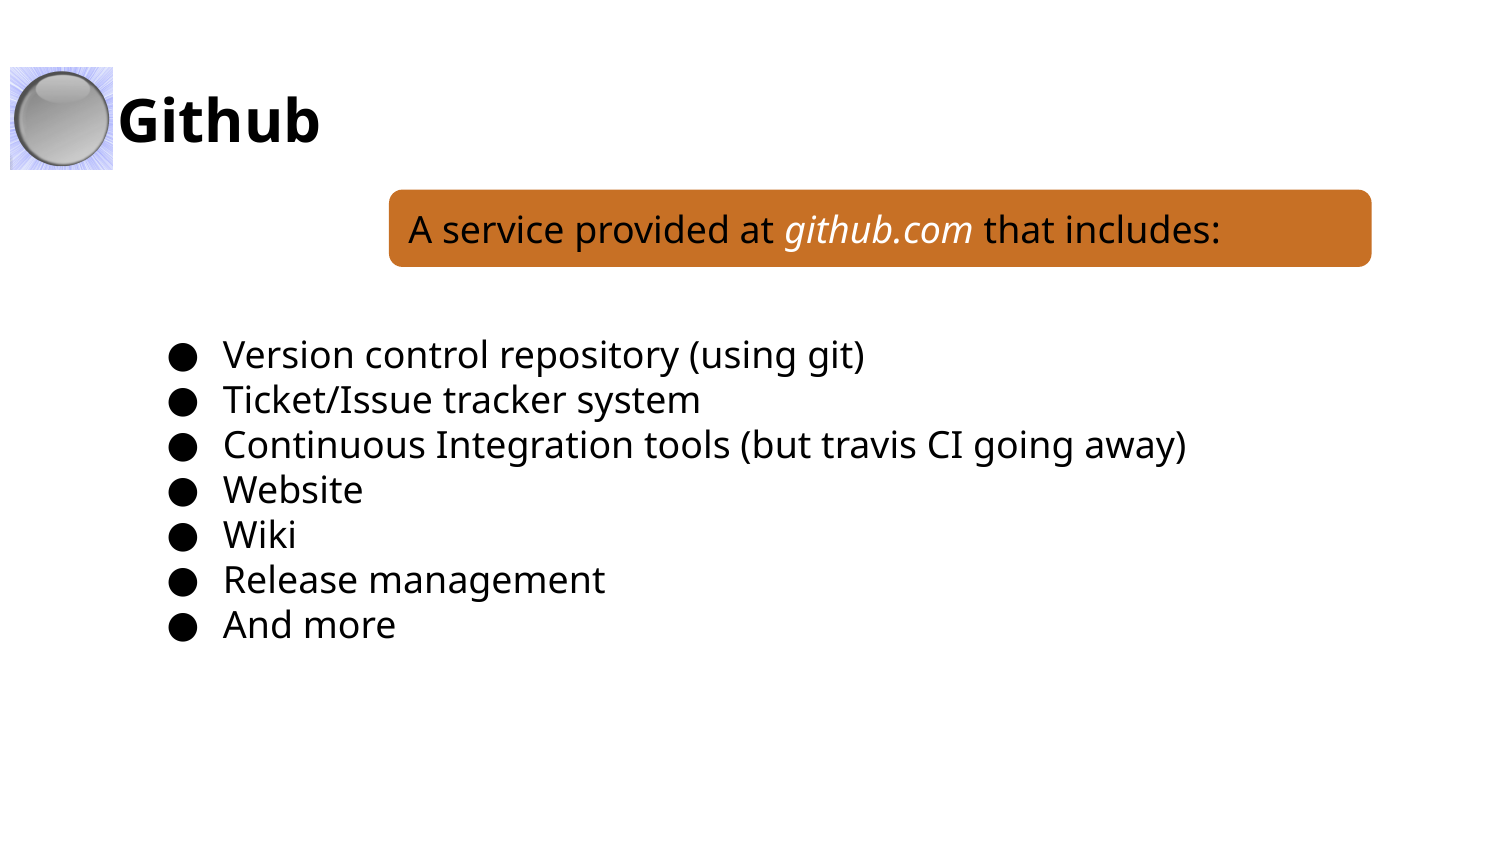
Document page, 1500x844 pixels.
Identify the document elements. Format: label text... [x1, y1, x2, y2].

picture [10, 67, 102, 170]
text_box Version control repository (using git) Ticket/Issue tracker system Continuous Integration tools (but travis CI going away) Website Wiki Release management And more [132, 315, 1336, 661]
text_box A service provided at github.com that includes: [389, 190, 1371, 267]
title Github [102, 67, 1500, 170]
